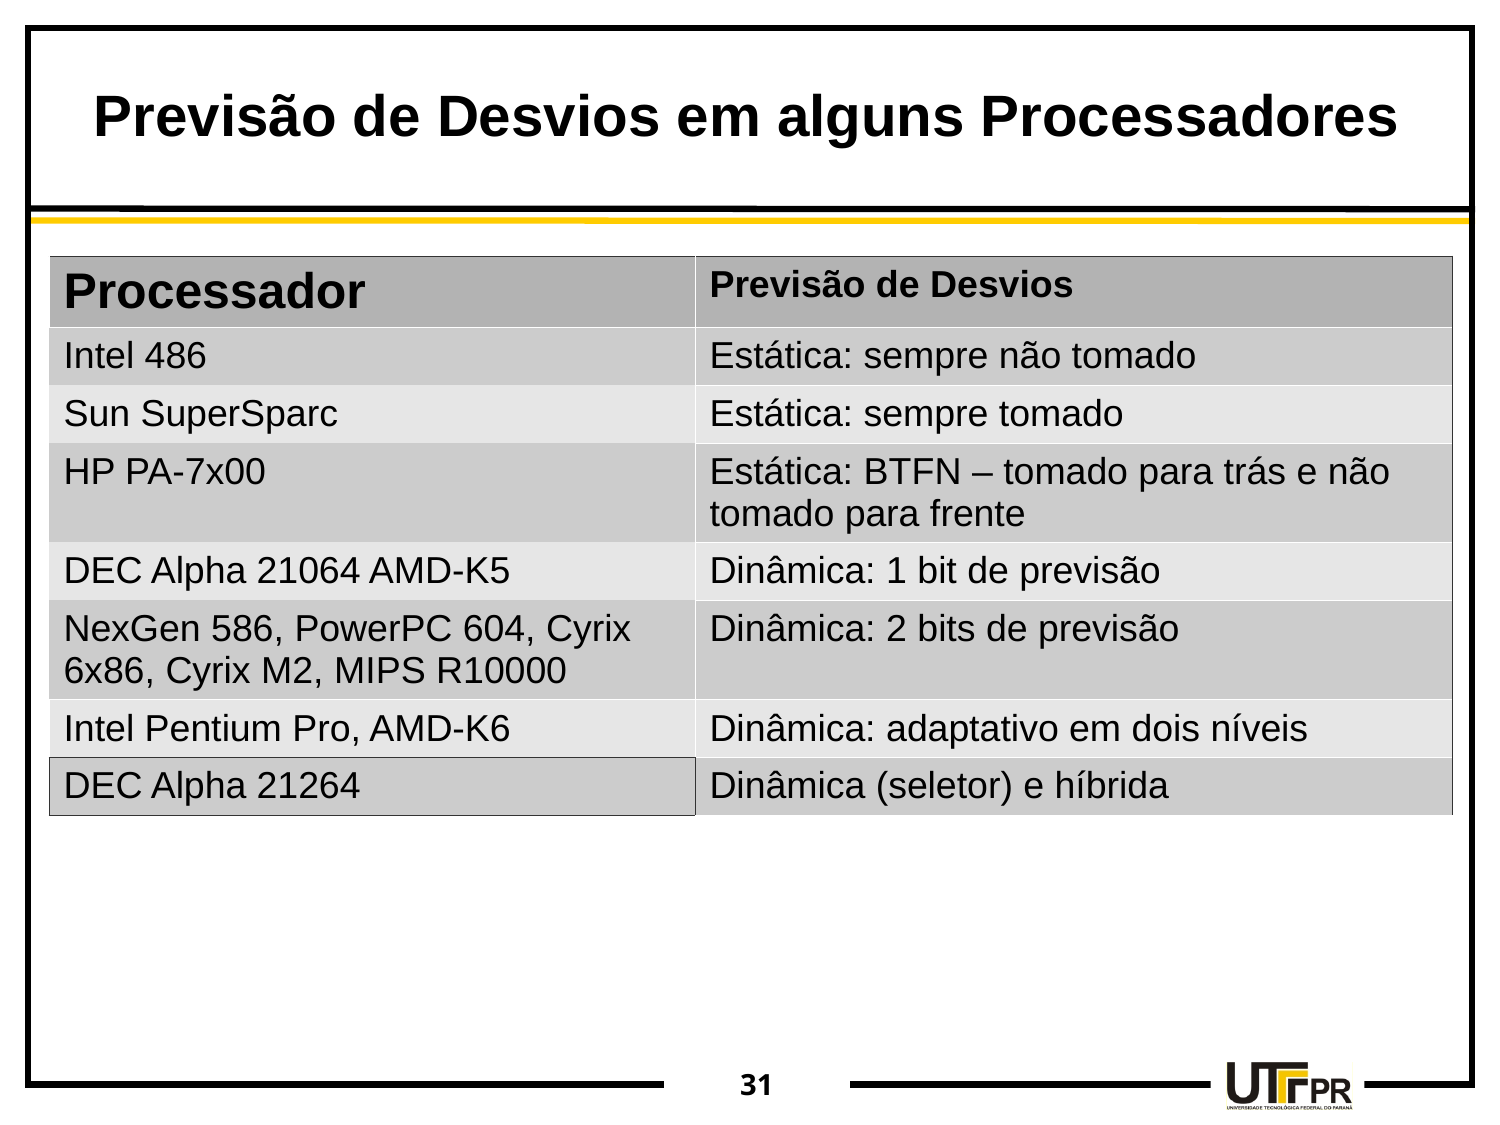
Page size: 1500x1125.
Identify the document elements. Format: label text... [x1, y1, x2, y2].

table_cell Dinâmica: 2 bits de previsão [696, 601, 1452, 699]
title Previsão de Desvios em alguns Processadores [23, 35, 1471, 201]
table_header Previsão de Desvios [696, 257, 1452, 327]
table_cell Dinâmica: adaptativo em dois níveis [696, 700, 1452, 757]
table_header Processador [50, 257, 695, 327]
table_cell Sun SuperSparc [49, 385, 695, 443]
table_cell Estática: sempre não tomado [696, 328, 1452, 385]
table_cell Estática: sempre tomado [696, 386, 1452, 443]
picture [1226, 1062, 1353, 1110]
table_cell Estática: BTFN – tomado para trás e não tomado para frente [696, 444, 1452, 542]
table_cell DEC Alpha 21264 [50, 758, 695, 815]
table_cell Intel Pentium Pro, AMD-K6 [50, 700, 695, 757]
table_cell Dinâmica: 1 bit de previsão [696, 543, 1452, 600]
table_cell Intel 486 [49, 328, 695, 385]
table_cell HP PA-7x00 [49, 443, 695, 542]
table_cell NexGen 586, PowerPC 604, Cyrix 6x86, Cyrix M2, MIPS R10000 [49, 600, 695, 699]
table_cell Dinâmica (seletor) e híbrida [696, 758, 1452, 815]
table_cell DEC Alpha 21064 AMD-K5 [49, 542, 695, 600]
